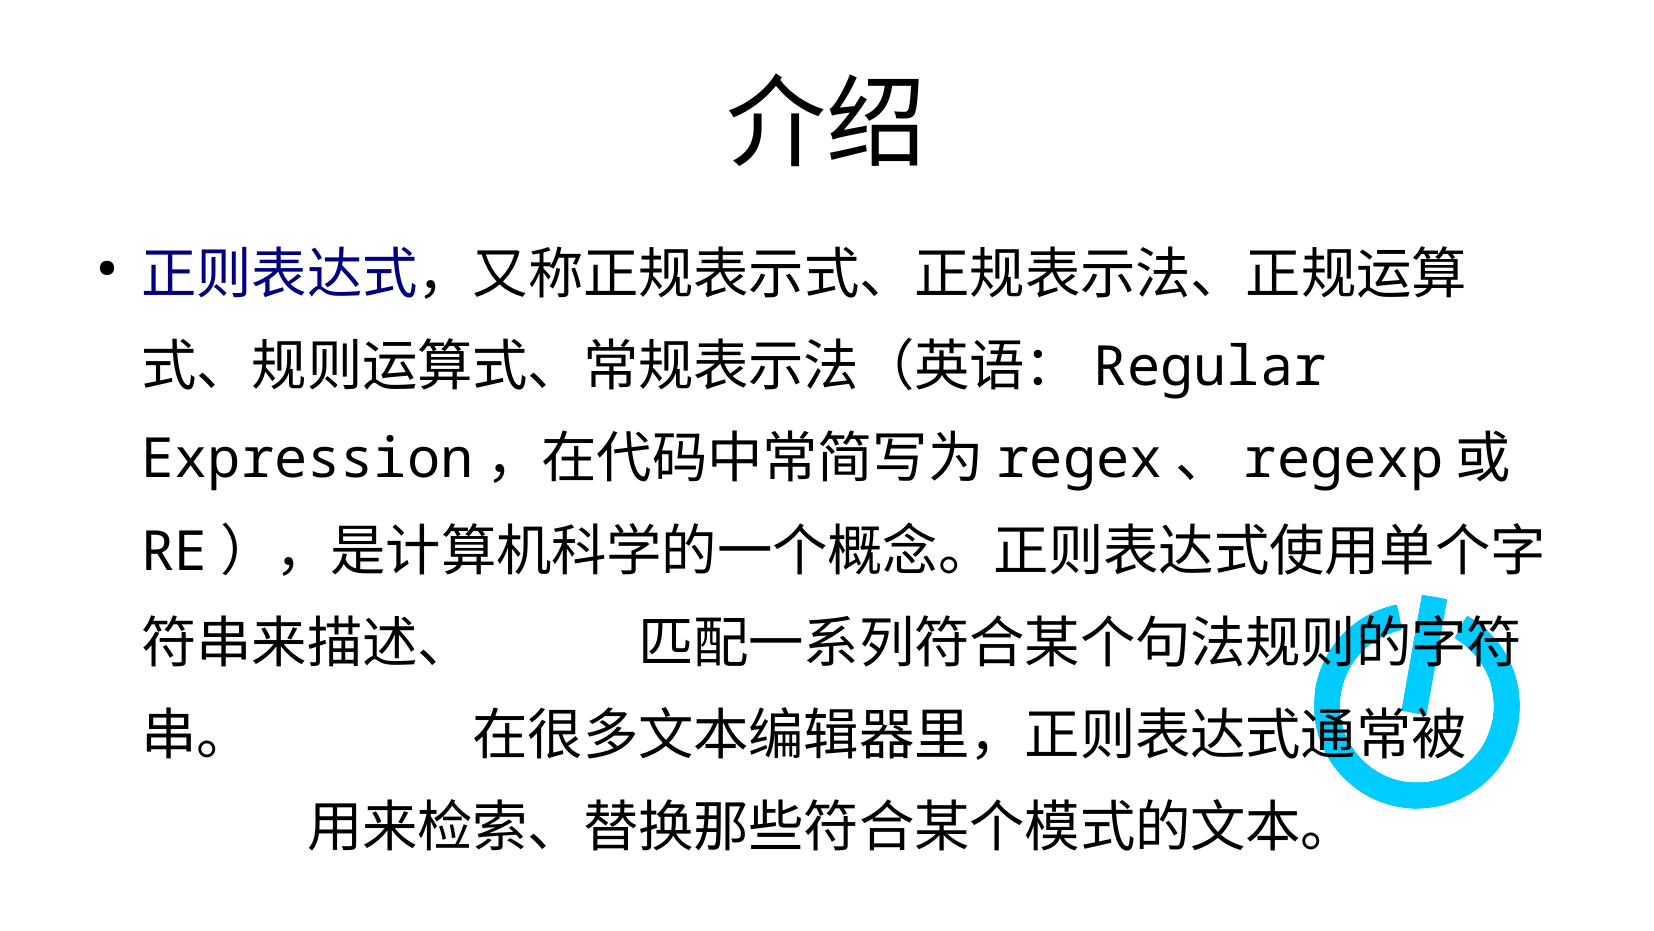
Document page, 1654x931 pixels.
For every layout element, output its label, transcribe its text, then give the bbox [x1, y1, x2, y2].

list 正则表达式，又称正规表示式、正规表示法、正规运算式、规则运算式、常规表示法（英语：Regular Expression，在代码中常简写为regex、regexp或RE），是计算机科学的一个概念。正则表达式使用单个字符串来描述、 匹配一系列符合某个句法规则的字符串。 在很多文本编辑器里，正则表达式通常被 用来检索、替换那些符合某个模式的文本。 [82, 217, 1571, 922]
title 介绍 [82, 37, 1571, 193]
